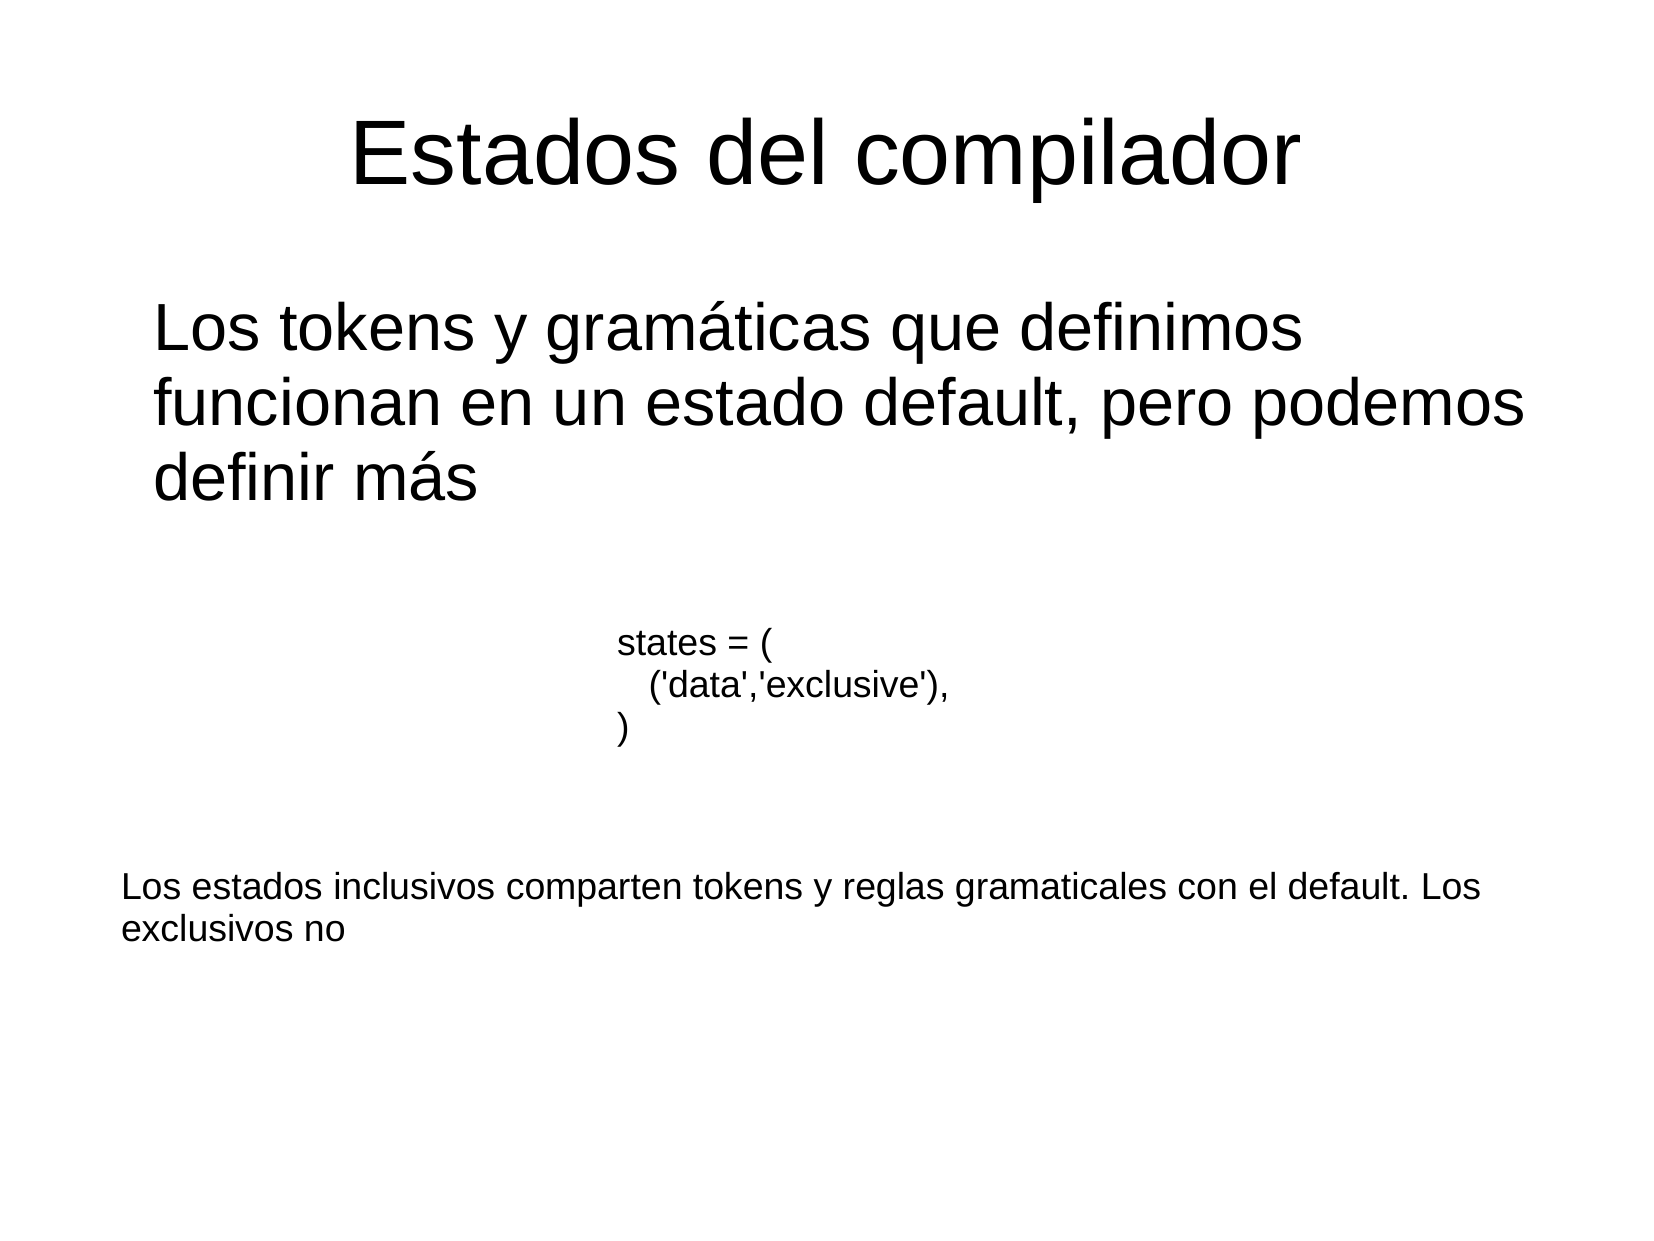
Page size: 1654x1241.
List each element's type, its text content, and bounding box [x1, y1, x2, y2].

title Estados del compilador [82, 49, 1571, 257]
list Los tokens y gramáticas que definimos funcionan en un estado default, pero podemos definir más [82, 290, 1571, 910]
text_box Los estados inclusivos comparten tokens y reglas gramaticales con el default. Los exclusivos no [106, 857, 1571, 957]
